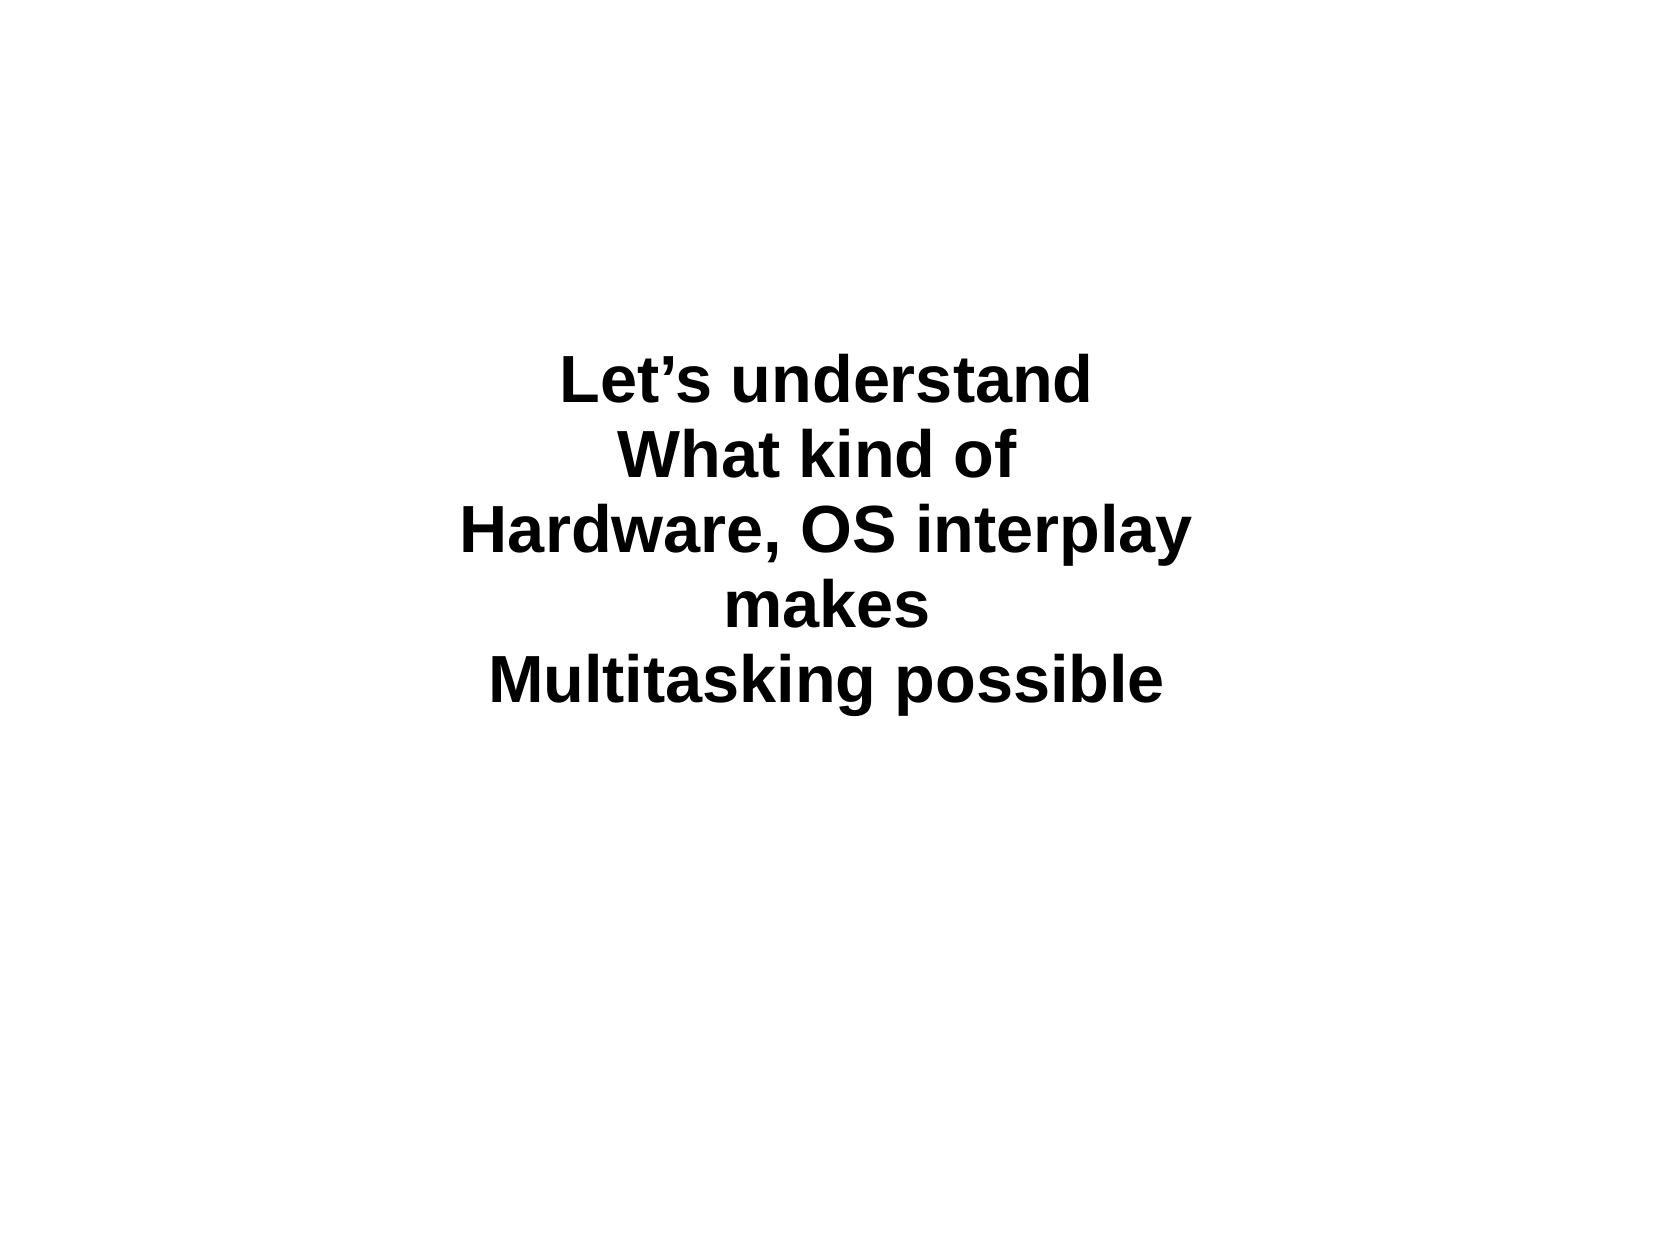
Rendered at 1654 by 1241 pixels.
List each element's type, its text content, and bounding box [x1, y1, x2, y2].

subtitle Let’s understand What kind of Hardware, OS interplay makes Multitasking possible [82, 49, 1571, 1010]
